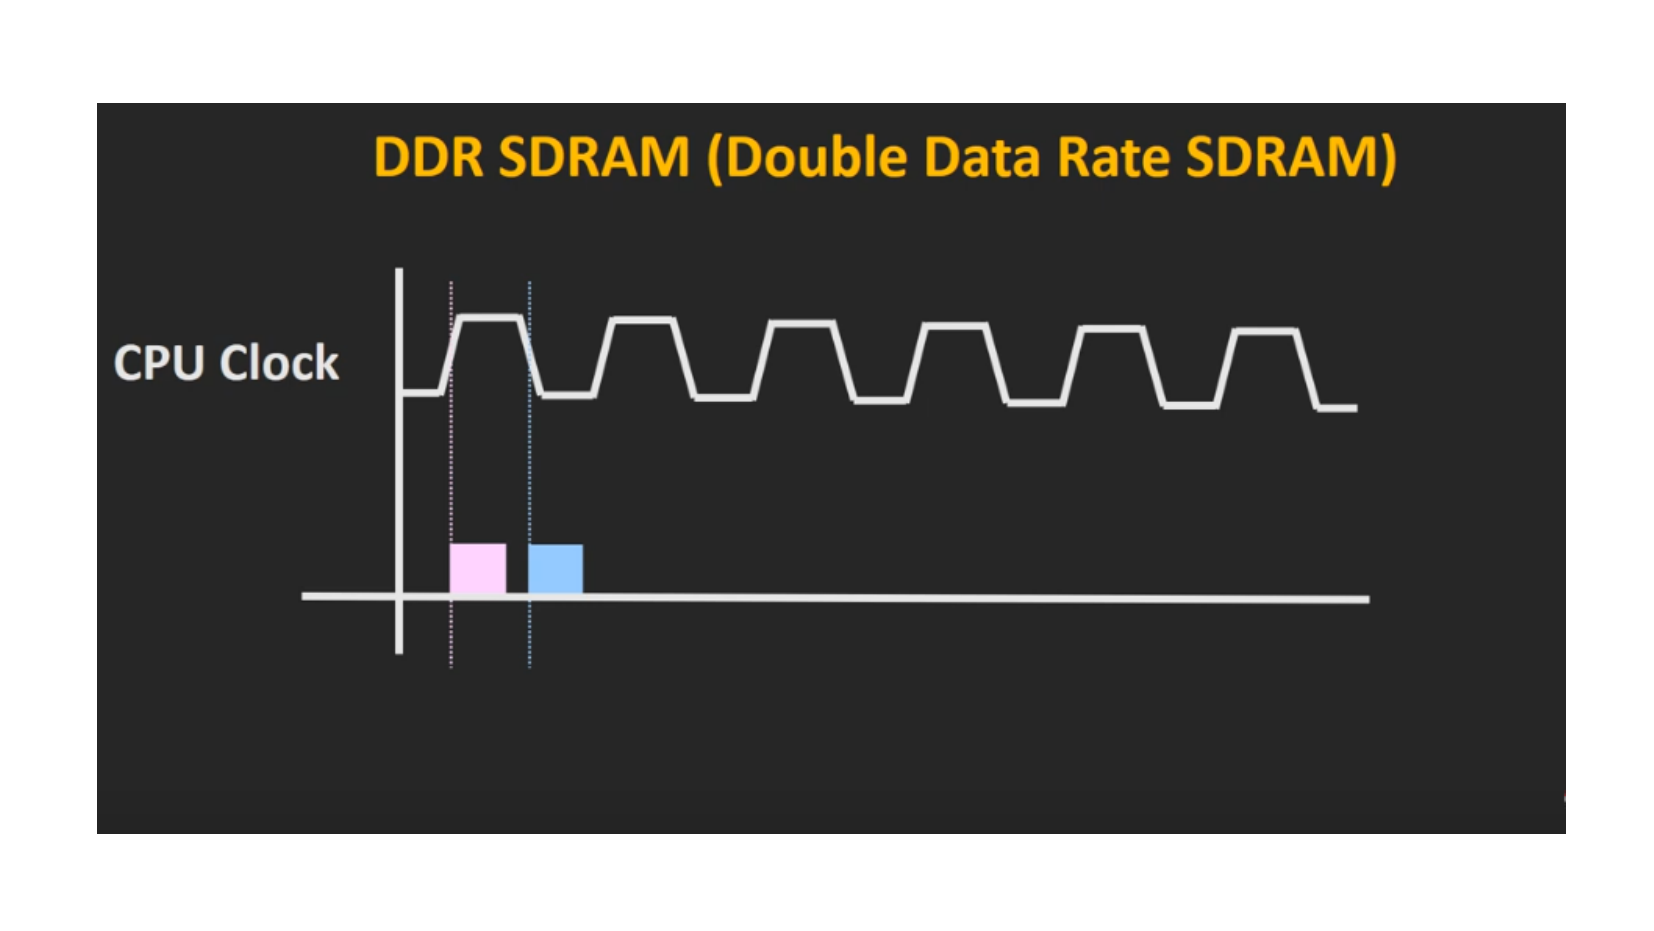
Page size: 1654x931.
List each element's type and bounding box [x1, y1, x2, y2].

picture [97, 103, 1566, 834]
